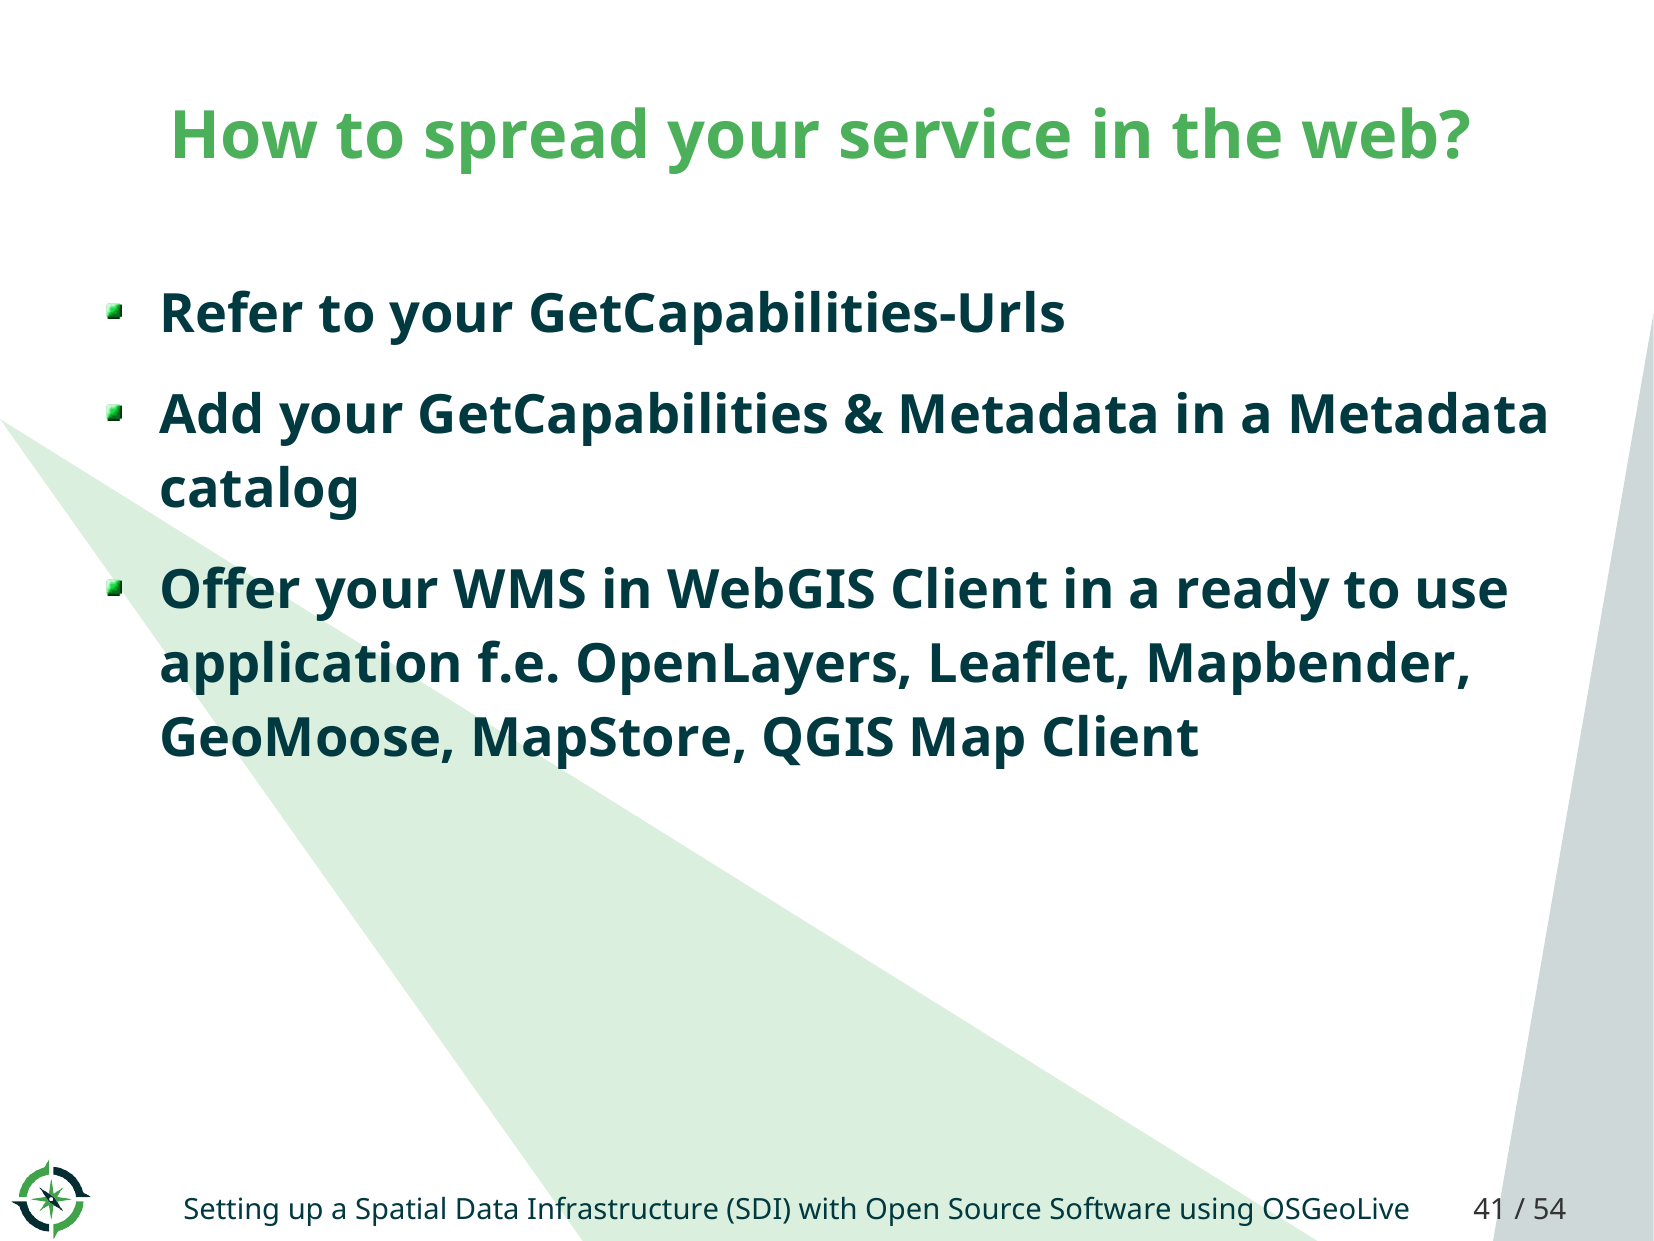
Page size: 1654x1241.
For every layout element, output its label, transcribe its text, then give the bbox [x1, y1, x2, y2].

title How to spread your service in the web? [76, 55, 1565, 211]
picture [10, 1158, 92, 1240]
list Refer to your GetCapabilities-Urls Add your GetCapabilities & Metadata in a Metadata catalog Offer your WMS in WebGIS Client in a ready to use application f.e. OpenLayers, Leaflet, Mapbender, GeoMoose, MapStore, QGIS Map Client [88, 274, 1577, 1093]
